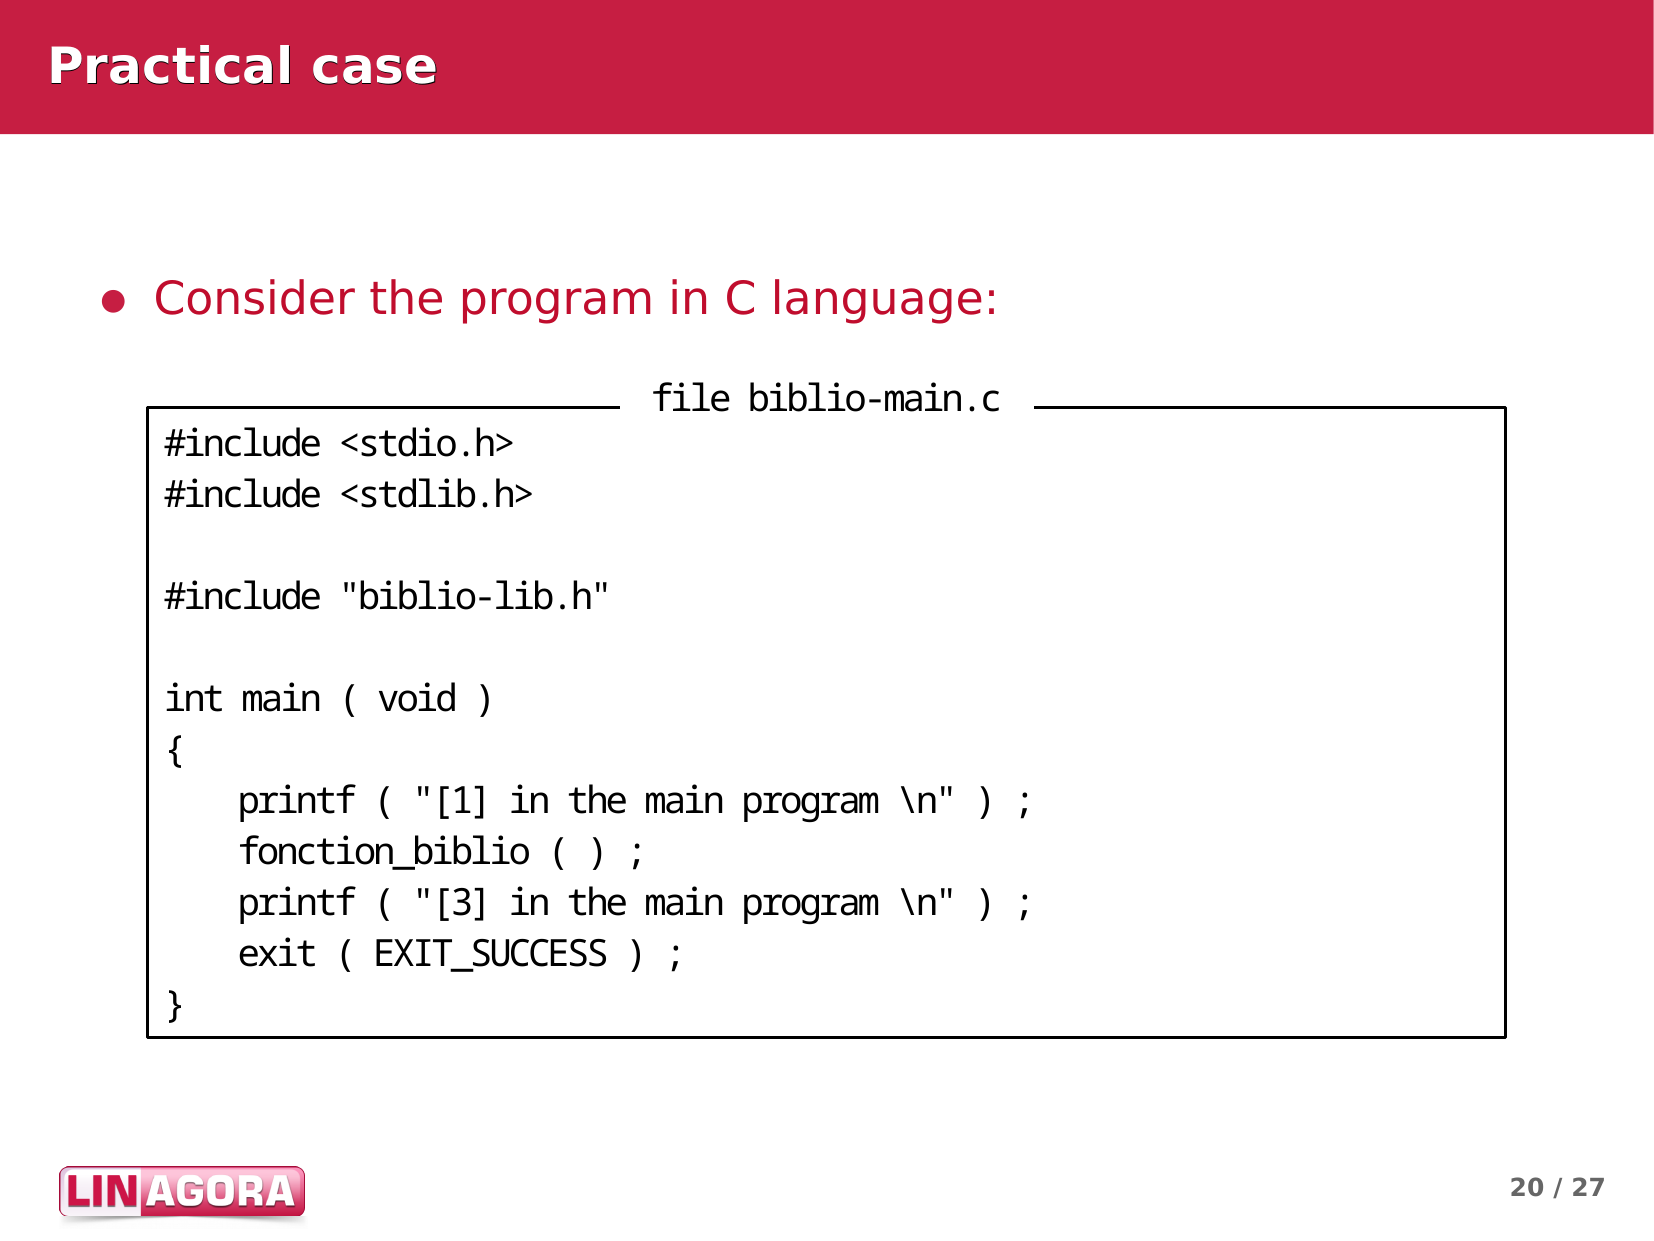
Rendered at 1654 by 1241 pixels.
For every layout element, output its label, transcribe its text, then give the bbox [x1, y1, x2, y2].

title Practical case [47, 7, 1624, 126]
picture [59, 1166, 308, 1229]
text_box #include <stdio.h> #include <stdlib.h> #include "biblio-lib.h" int main ( void ) { printf ( "[1] in the main program \n" ) ; fonction_biblio ( ) ; printf ( "[3] in the main program \n" ) ; exit ( EXIT_SUCCESS ) ; } [147, 407, 1506, 876]
text_box file biblio-main.c [620, 367, 1034, 427]
list Consider the program in C language: [82, 188, 1571, 1134]
